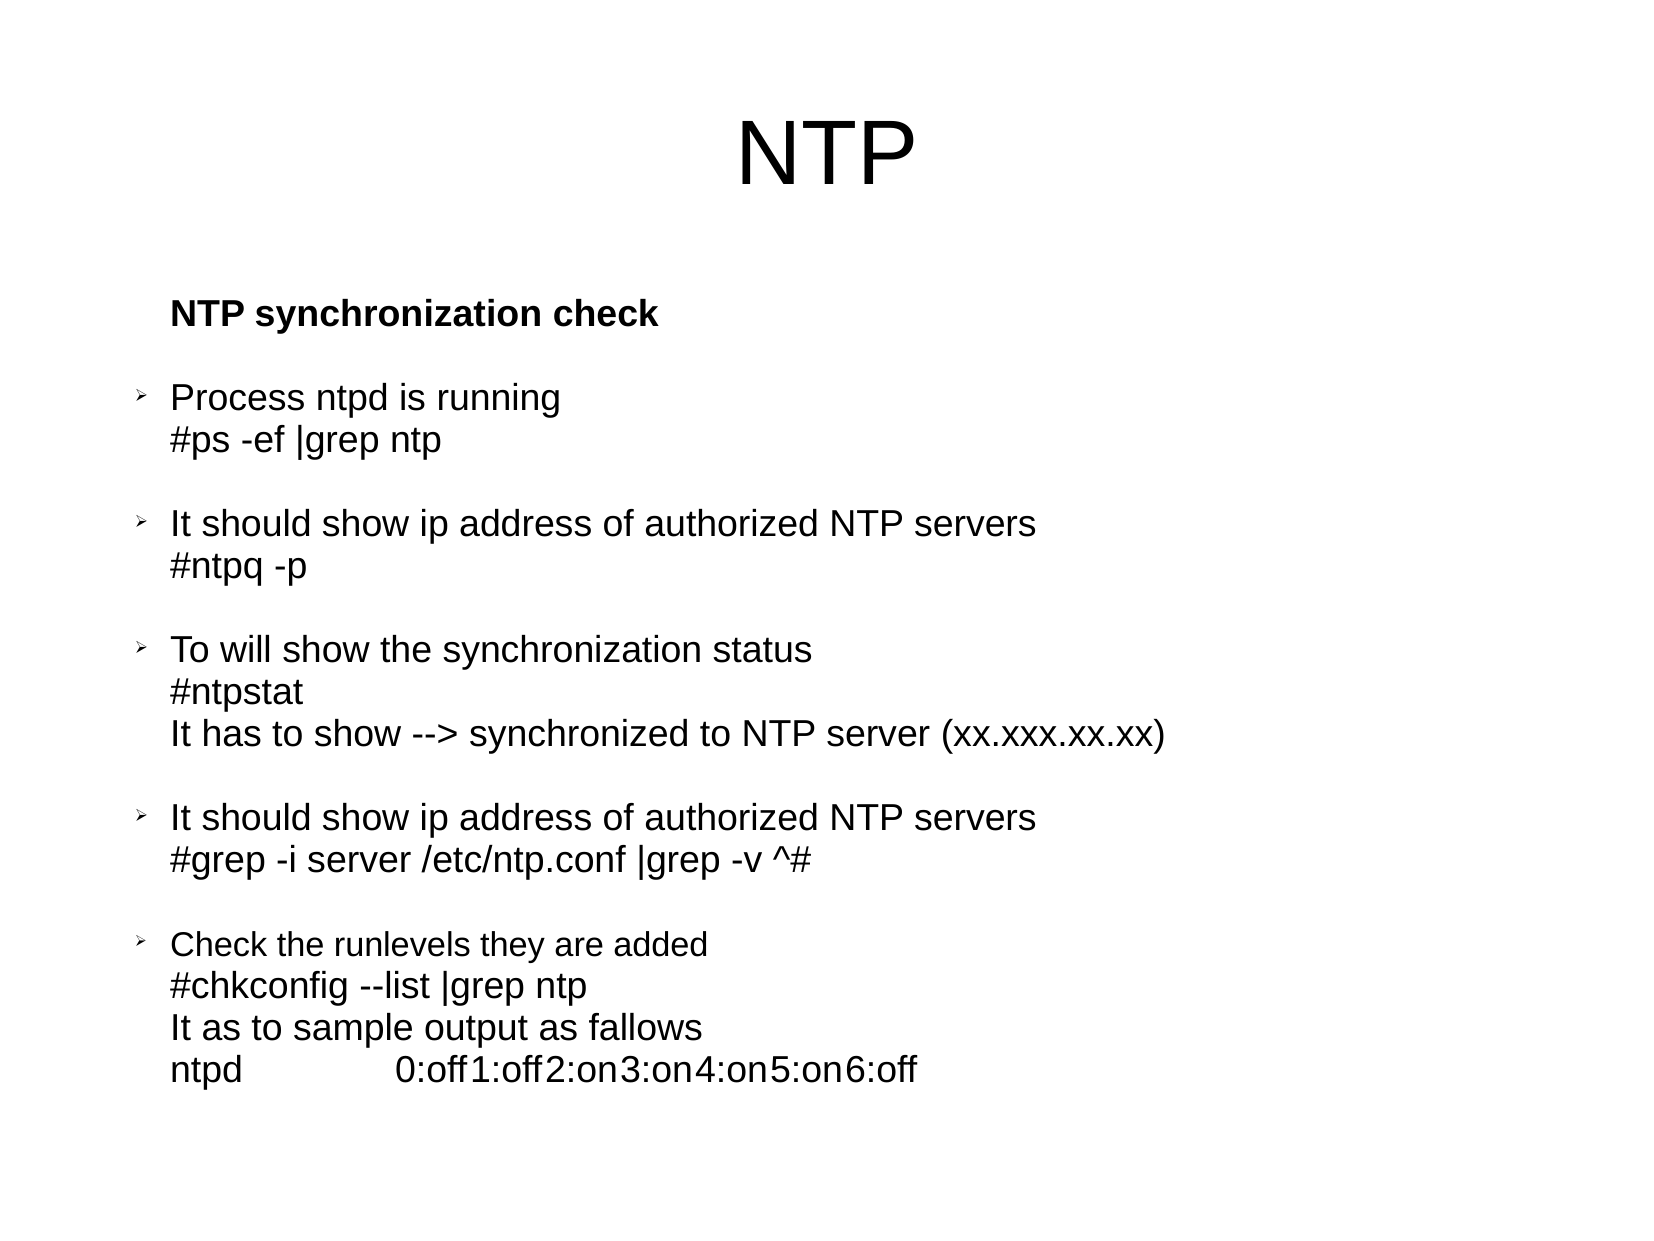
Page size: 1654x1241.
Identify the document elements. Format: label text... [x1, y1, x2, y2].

title NTP [82, 49, 1571, 257]
text_box NTP synchronization check Process ntpd is running #ps -ef |grep ntp It should show ip address of authorized NTP servers #ntpq -p To will show the synchronization status #ntpstat It has to show --> synchronized to NTP server (xx.xxx.xx.xx) It should show ip address of authorized NTP servers #grep -i server /etc/ntp.conf |grep -v ^# Check the runlevels they are added #chkconfig --list |grep ntp It as to sample output as fallows ntpd 0:off 1:off 2:on 3:on 4:on 5:on 6:off [120, 285, 1516, 1098]
